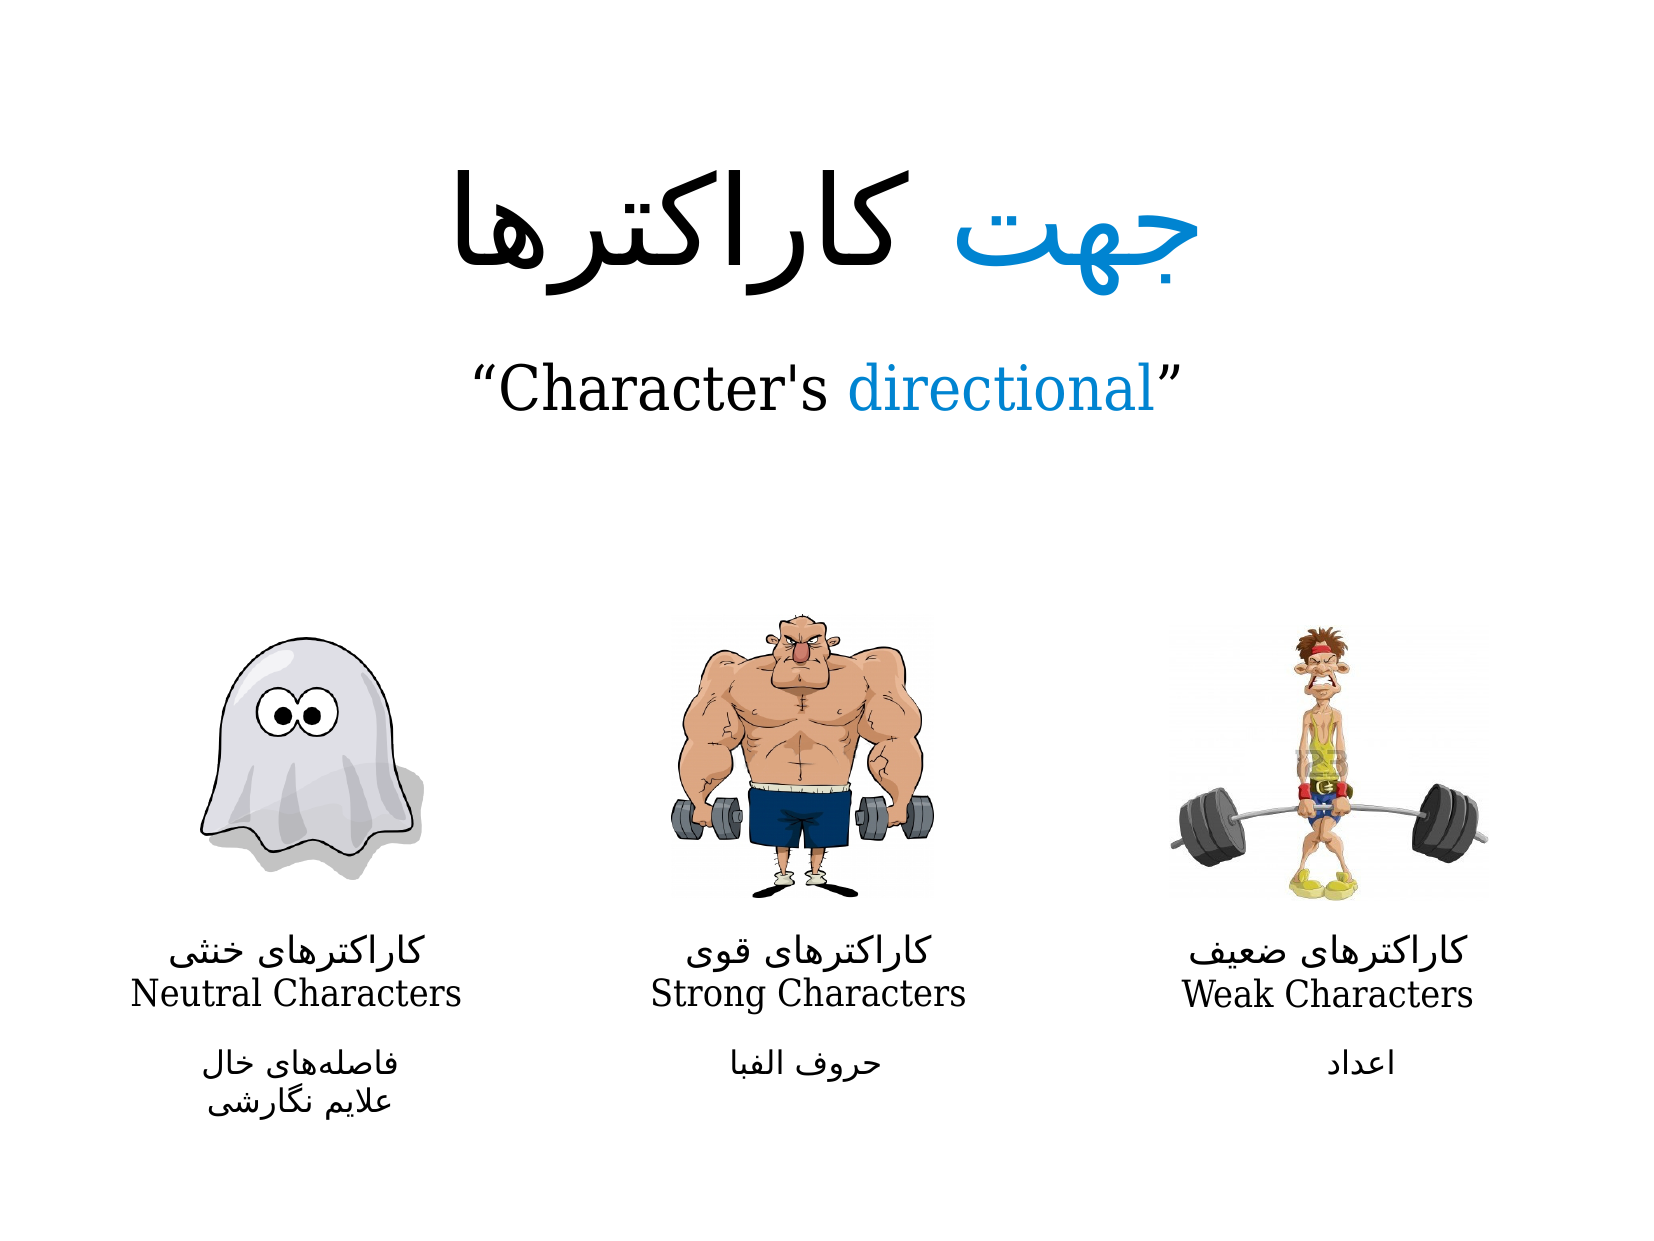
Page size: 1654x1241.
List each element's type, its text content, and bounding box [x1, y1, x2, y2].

text_box حروف الفبا [696, 1044, 986, 1123]
text_box کاراکترهای ضعیف Weak Characters [1166, 921, 1490, 1024]
picture [1169, 625, 1489, 901]
picture [200, 637, 424, 880]
text_box جهت کاراکترها “Character's directional” [82, 49, 1571, 526]
text_box کاراکترهای قوی Strong Characters [635, 921, 982, 1024]
text_box اعداد [1251, 1044, 1541, 1123]
text_box کاراکترهای خنثی Neutral Characters [115, 921, 478, 1024]
text_box فاصله‌های خال علایم نگارشی [177, 1044, 467, 1123]
picture [671, 614, 934, 898]
